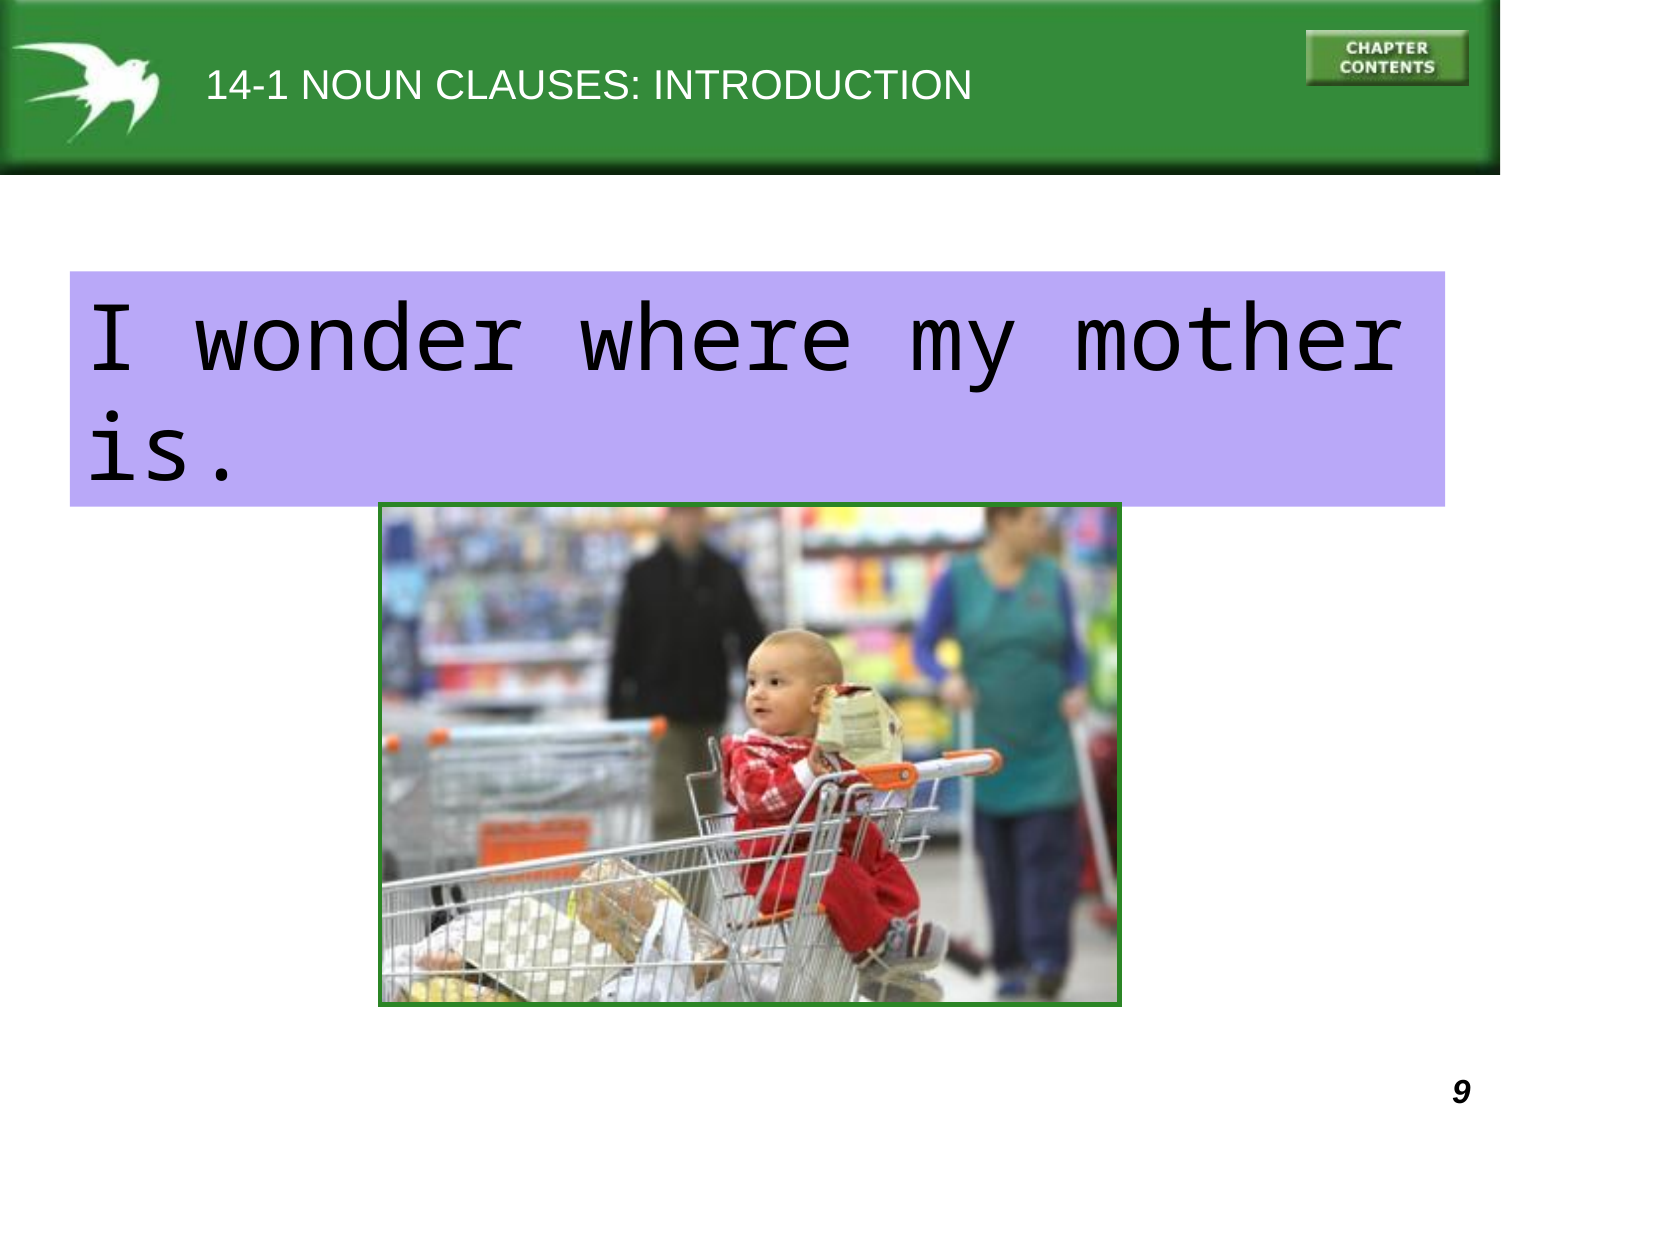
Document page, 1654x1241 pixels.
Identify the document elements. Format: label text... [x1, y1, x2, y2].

picture [382, 507, 1117, 1003]
picture [0, 0, 1500, 175]
text_box 14-1 NOUN CLAUSES: INTRODUCTION [190, 50, 1363, 116]
text_box I wonder where my mother is. [69, 271, 1446, 507]
